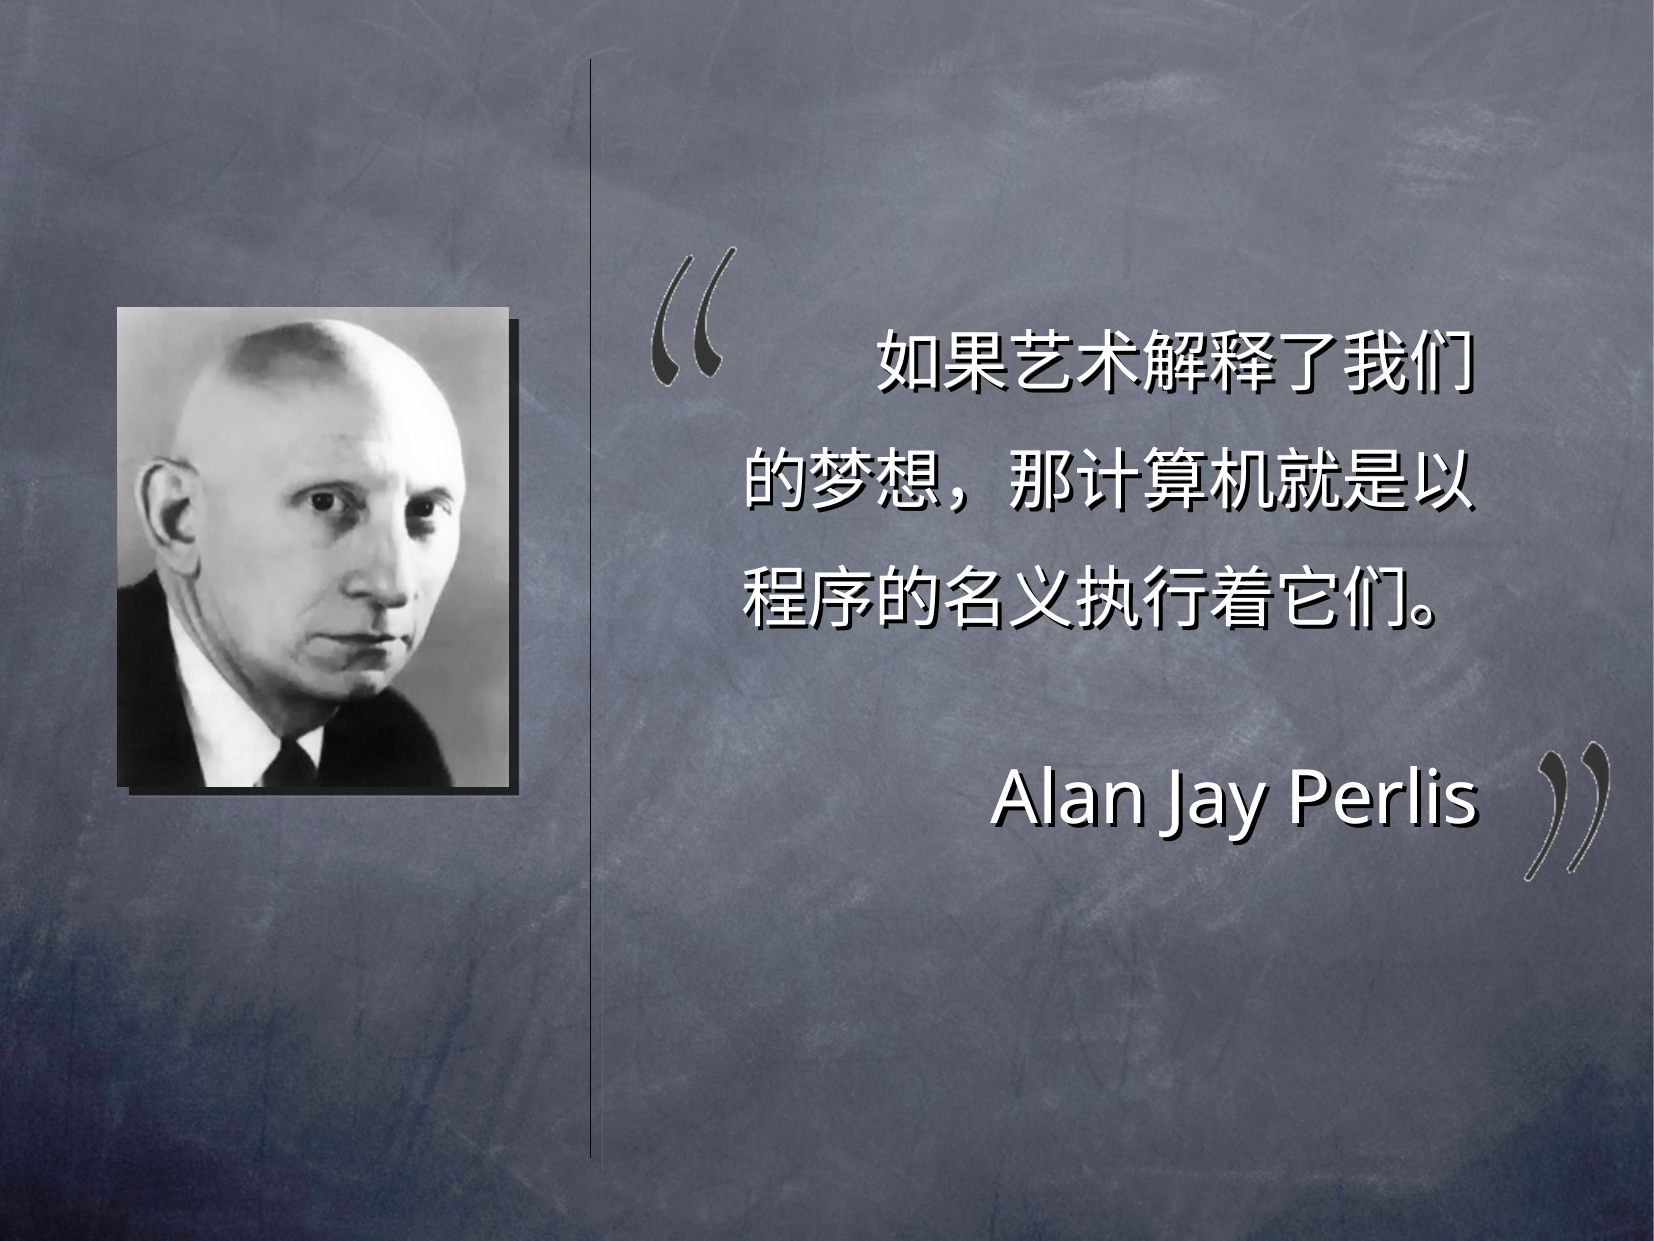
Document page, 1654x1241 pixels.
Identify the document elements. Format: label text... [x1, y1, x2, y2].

picture [0, 0, 1654, 1241]
text_box 如果艺术解释了我们的梦想，那计算机就是以程序的名义执行着它们。 Alan Jay Perlis [726, 279, 1495, 834]
